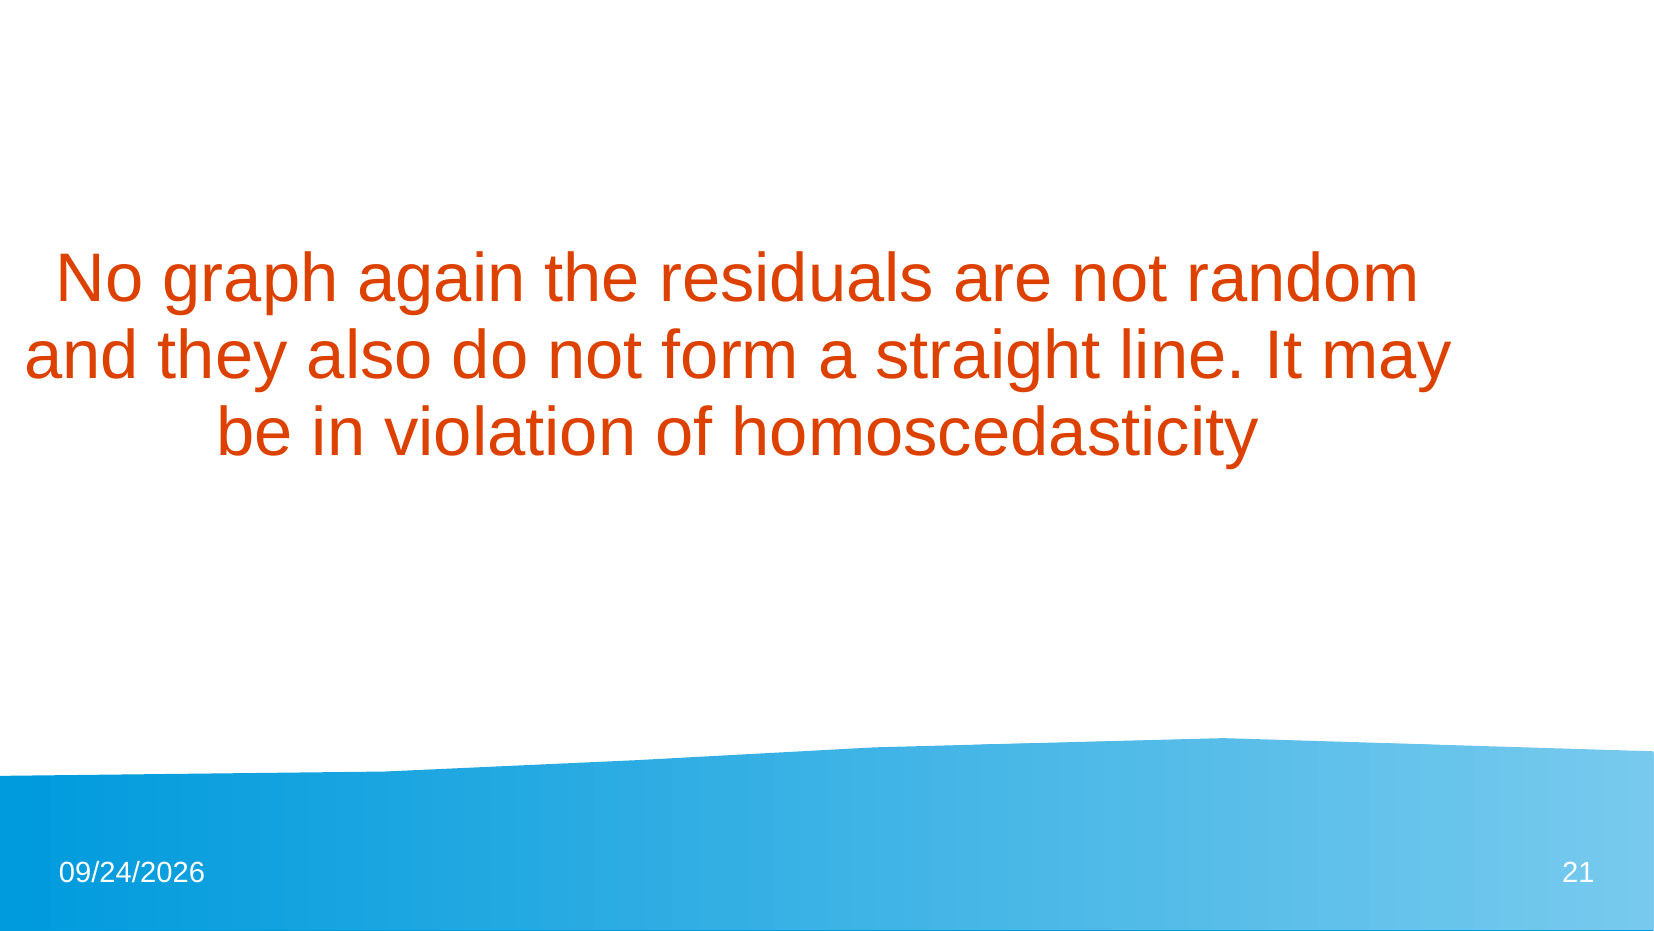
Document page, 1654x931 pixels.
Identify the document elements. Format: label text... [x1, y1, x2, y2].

title No graph again the residuals are not random and they also do not form a straight line. It may be in violation of homoscedasticity [0, 239, 1477, 470]
